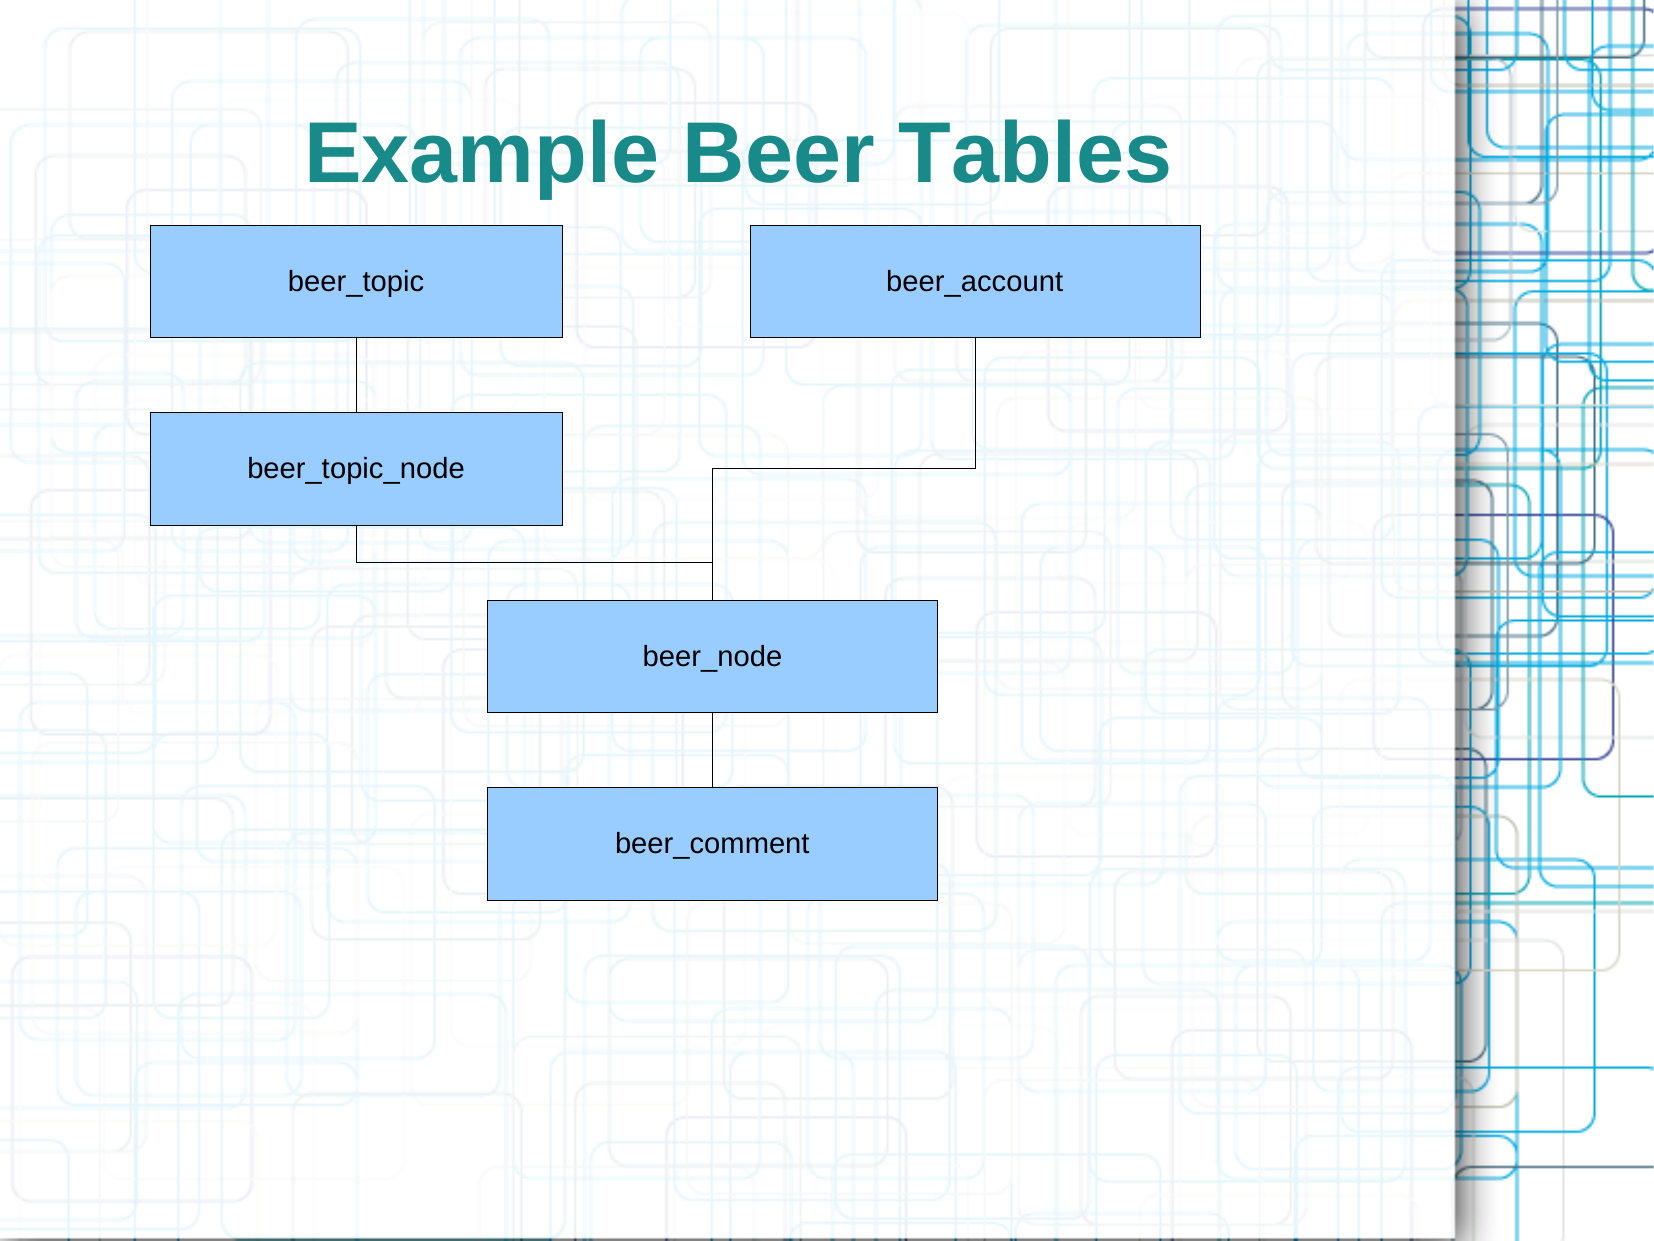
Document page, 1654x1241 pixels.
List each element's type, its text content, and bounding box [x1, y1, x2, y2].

title Example Beer Tables [59, 49, 1418, 257]
text_box beer_topic [150, 225, 563, 338]
text_box beer_node [487, 600, 938, 713]
text_box beer_comment [487, 787, 938, 901]
picture [0, 0, 1654, 1241]
text_box beer_topic_node [150, 412, 563, 526]
text_box beer_account [750, 225, 1201, 338]
